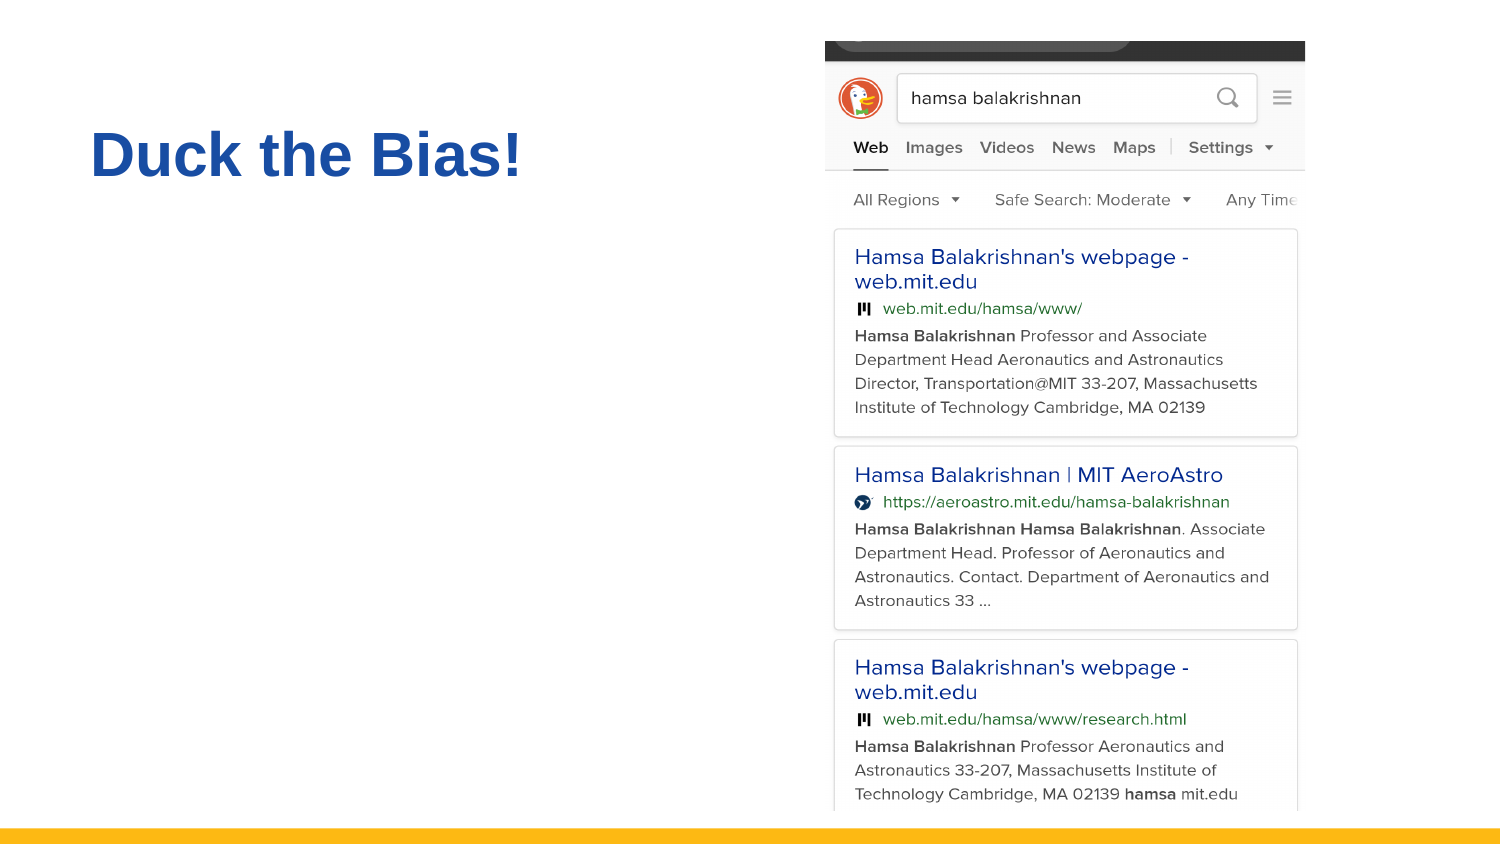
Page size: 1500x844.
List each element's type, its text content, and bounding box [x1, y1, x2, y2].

title Duck the Bias! [75, 0, 1425, 197]
picture [825, 41, 1306, 811]
